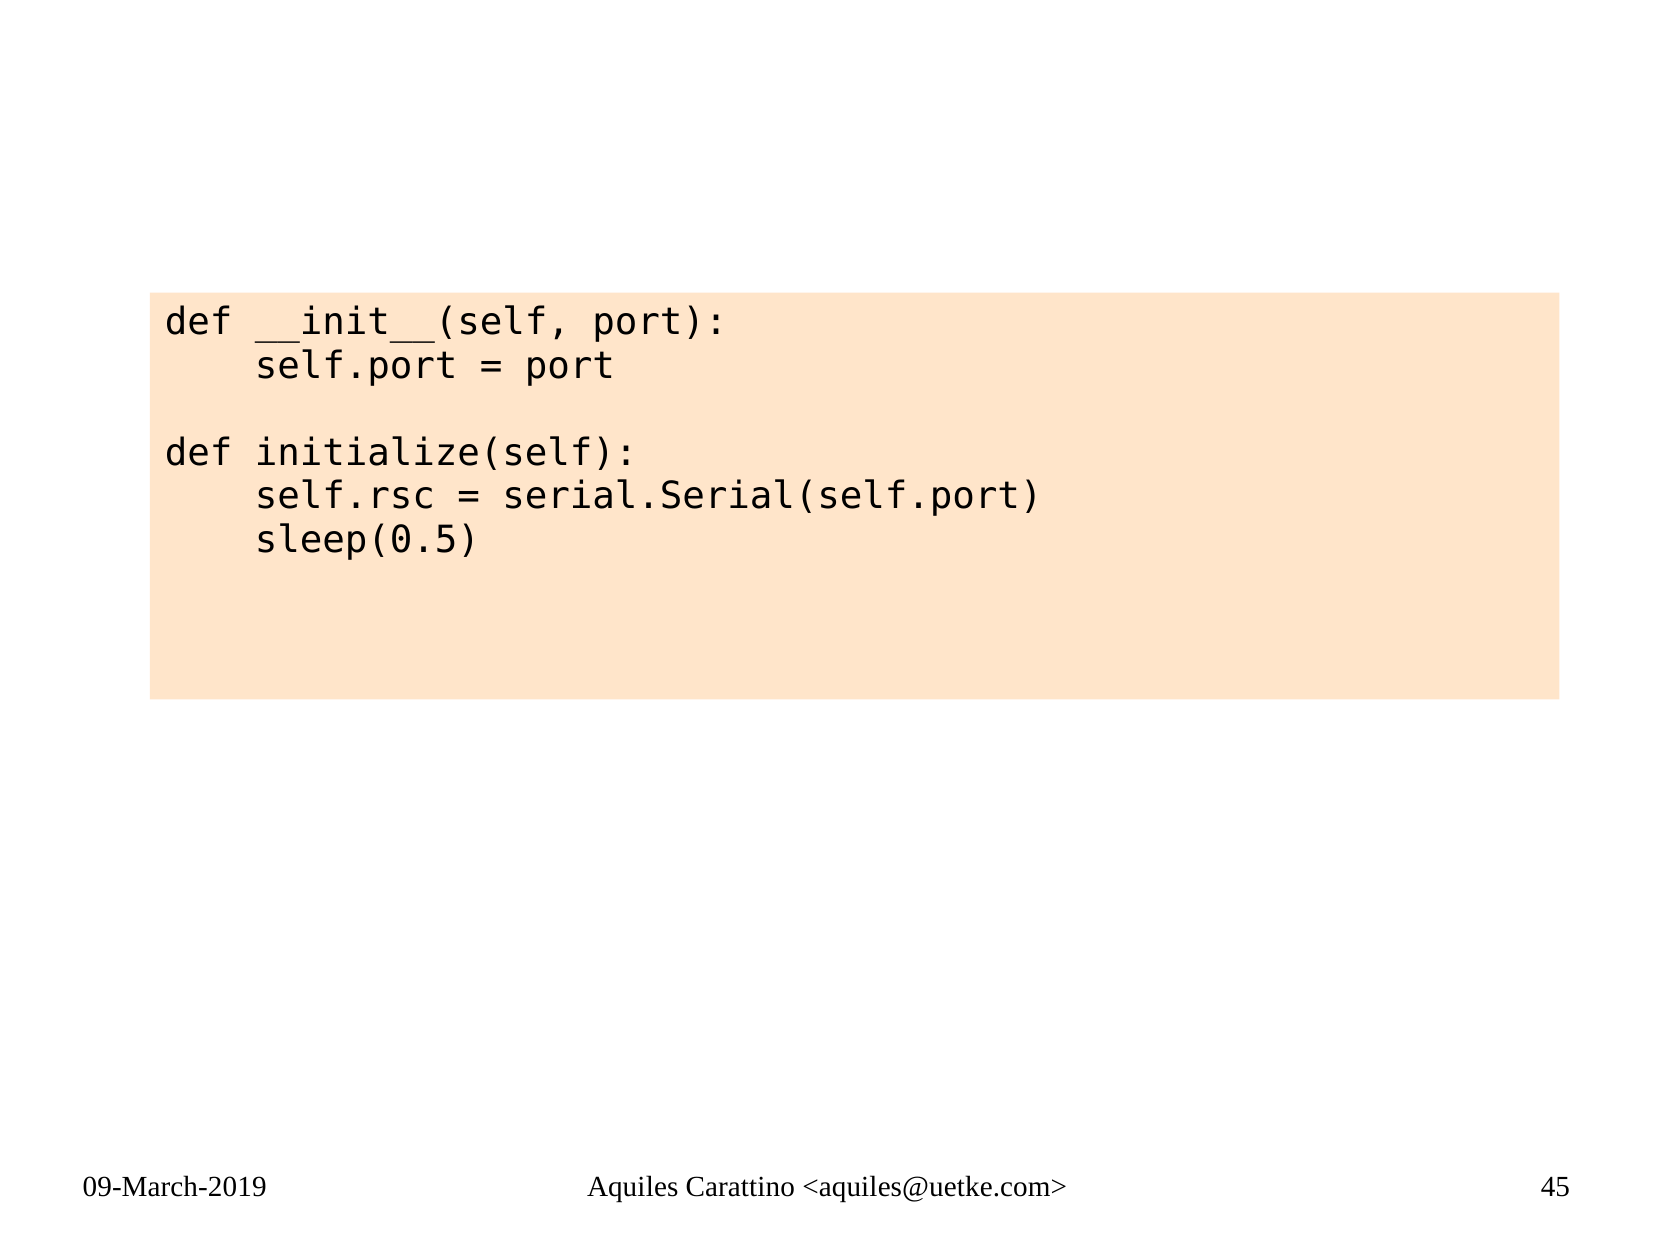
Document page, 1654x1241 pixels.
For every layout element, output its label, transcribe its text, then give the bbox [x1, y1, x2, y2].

text_box def __init__(self, port): self.port = port def initialize(self): self.rsc = serial.Serial(self.port) sleep(0.5) [149, 292, 1560, 700]
